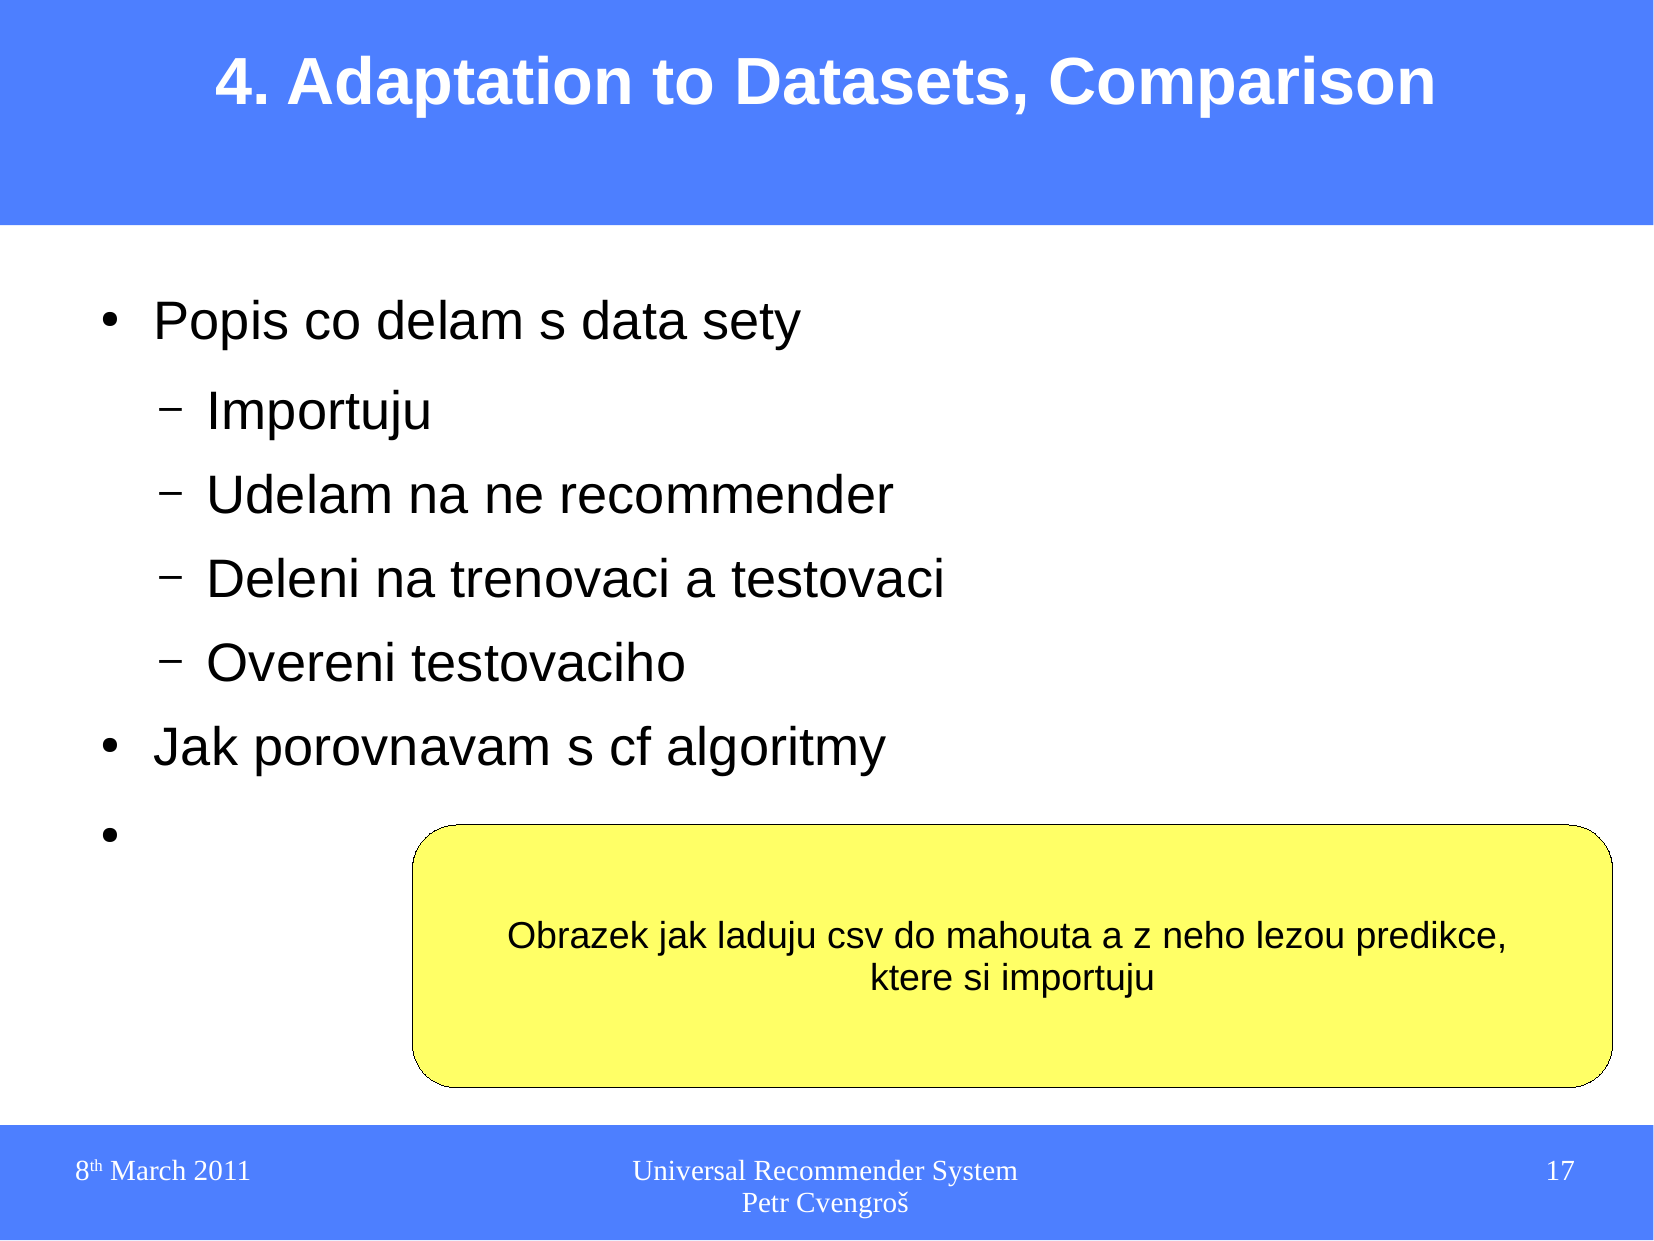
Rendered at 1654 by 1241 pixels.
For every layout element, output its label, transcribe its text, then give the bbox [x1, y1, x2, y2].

list Popis co delam s data sety Importuju Udelam na ne recommender Deleni na trenovaci a testovaci Overeni testovaciho Jak porovnavam s cf algoritmy [82, 290, 1571, 1094]
title 4. Adaptation to Datasets, Comparison [82, 32, 1571, 205]
text_box Obrazek jak laduju csv do mahouta a z neho lezou predikce, ktere si importuju [412, 824, 1613, 1088]
